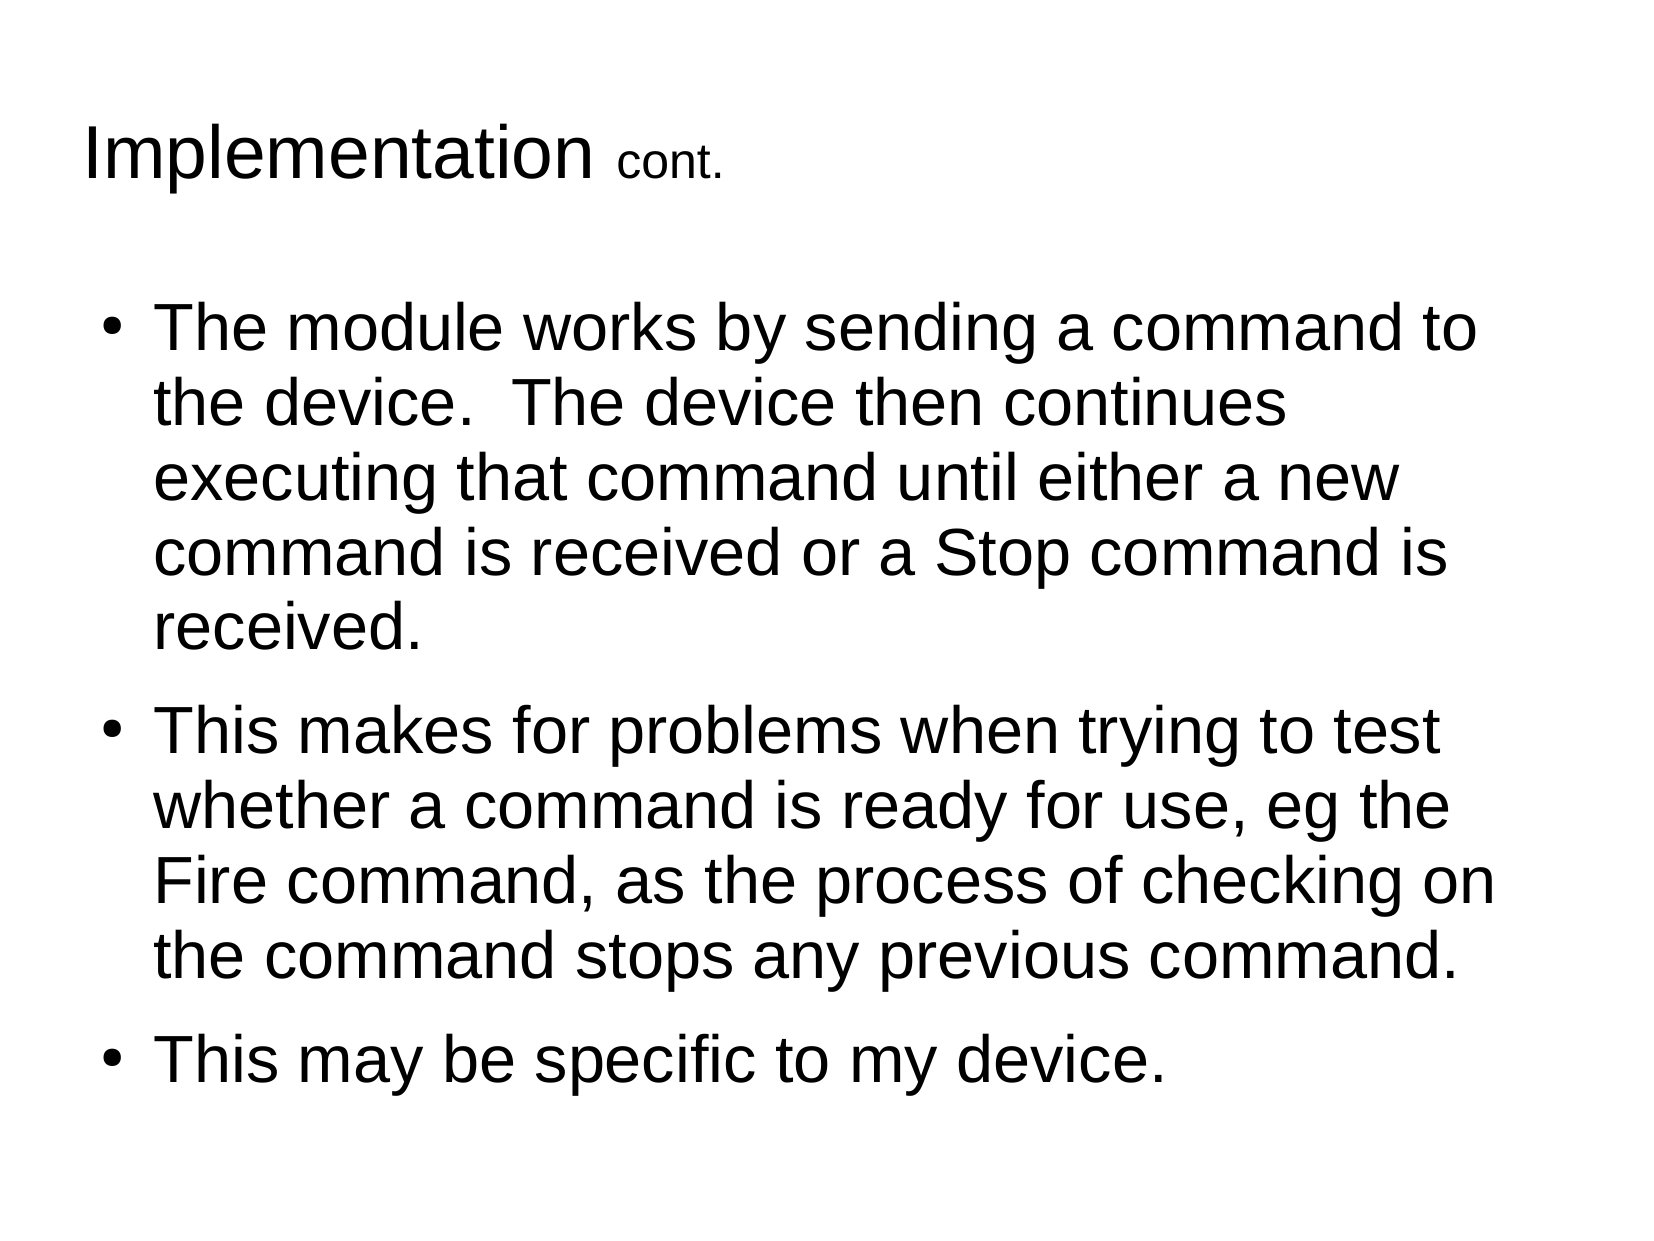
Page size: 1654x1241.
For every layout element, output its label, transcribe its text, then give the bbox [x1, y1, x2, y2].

title Implementation cont. [82, 56, 1571, 250]
list The module works by sending a command to the device. The device then continues executing that command until either a new command is received or a Stop command is received. This makes for problems when trying to test whether a command is ready for use, eg the Fire command, as the process of checking on the command stops any previous command. This may be specific to my device. [82, 290, 1571, 1095]
